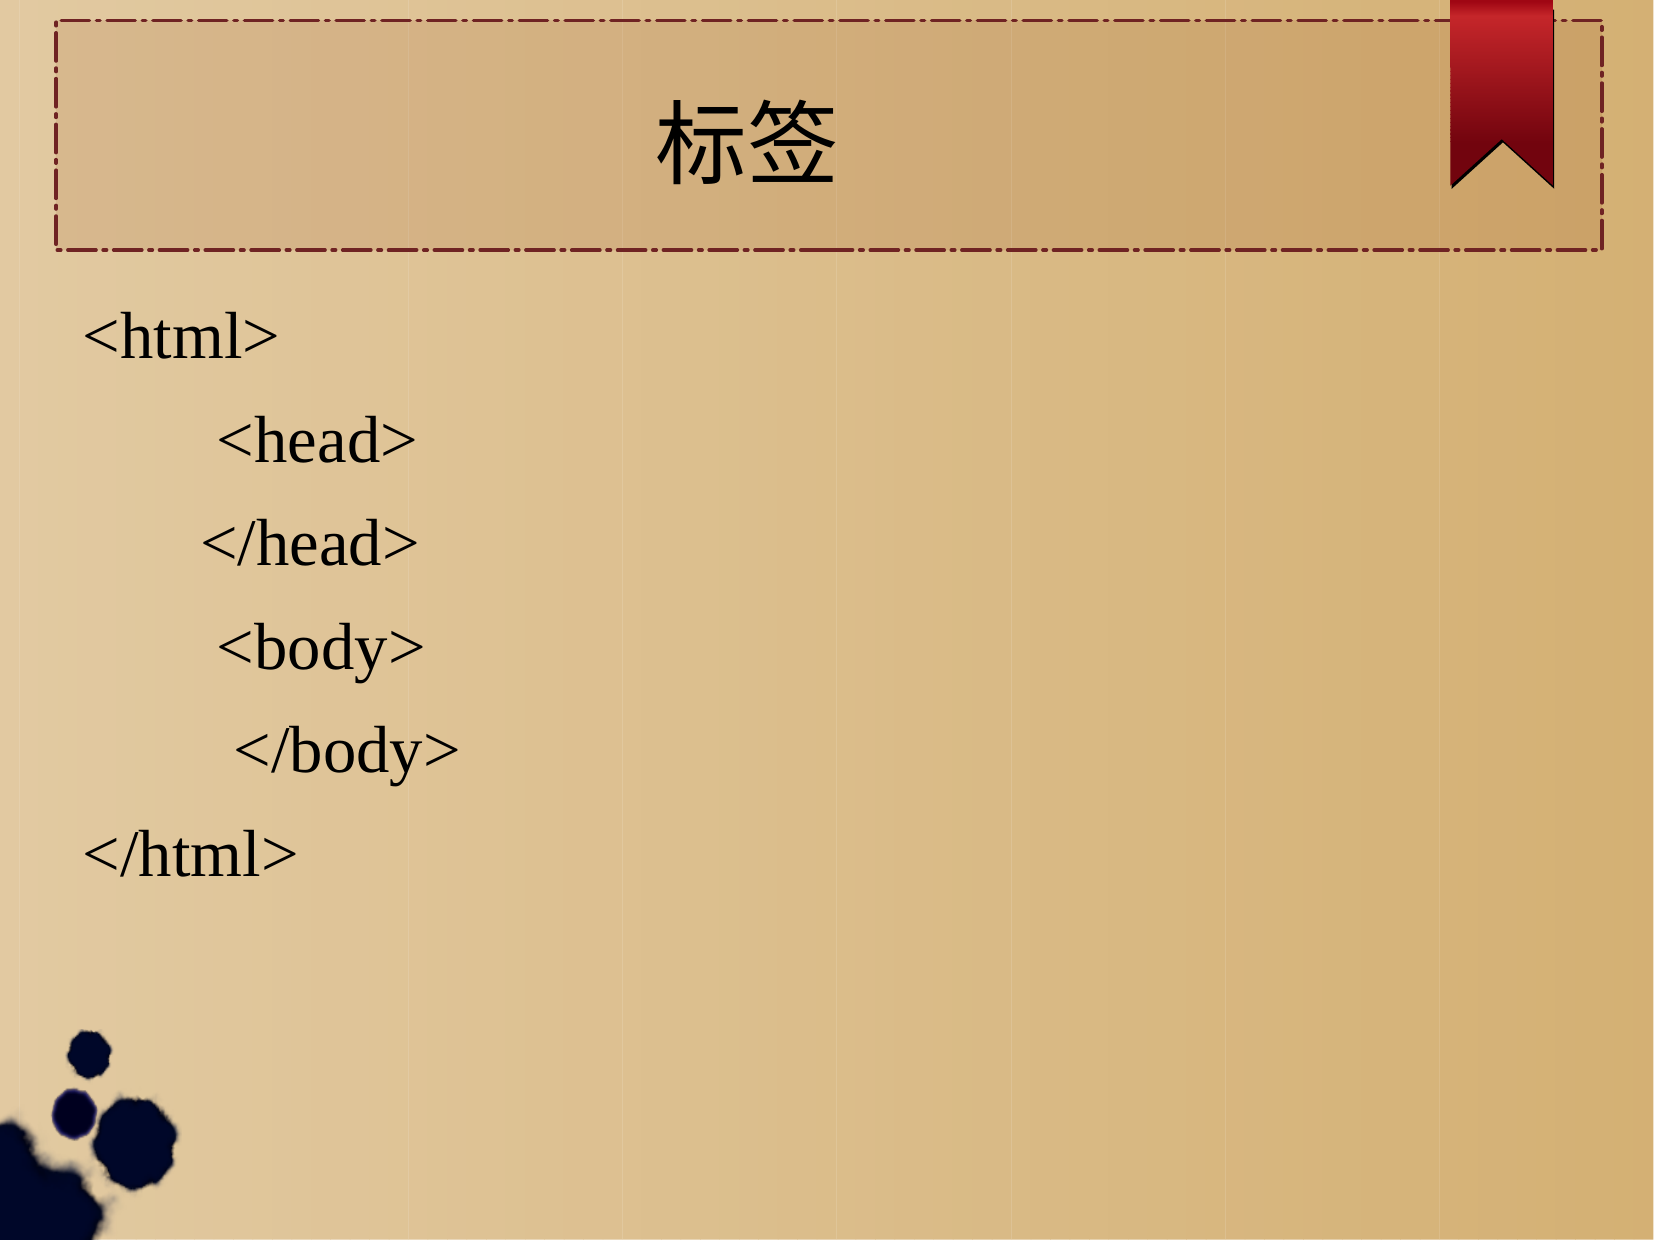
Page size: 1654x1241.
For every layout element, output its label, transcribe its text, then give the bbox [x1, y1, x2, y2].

title 标签 [82, 47, 1412, 229]
list <html> <head> </head> <body> </body> </html> [82, 299, 1571, 1019]
